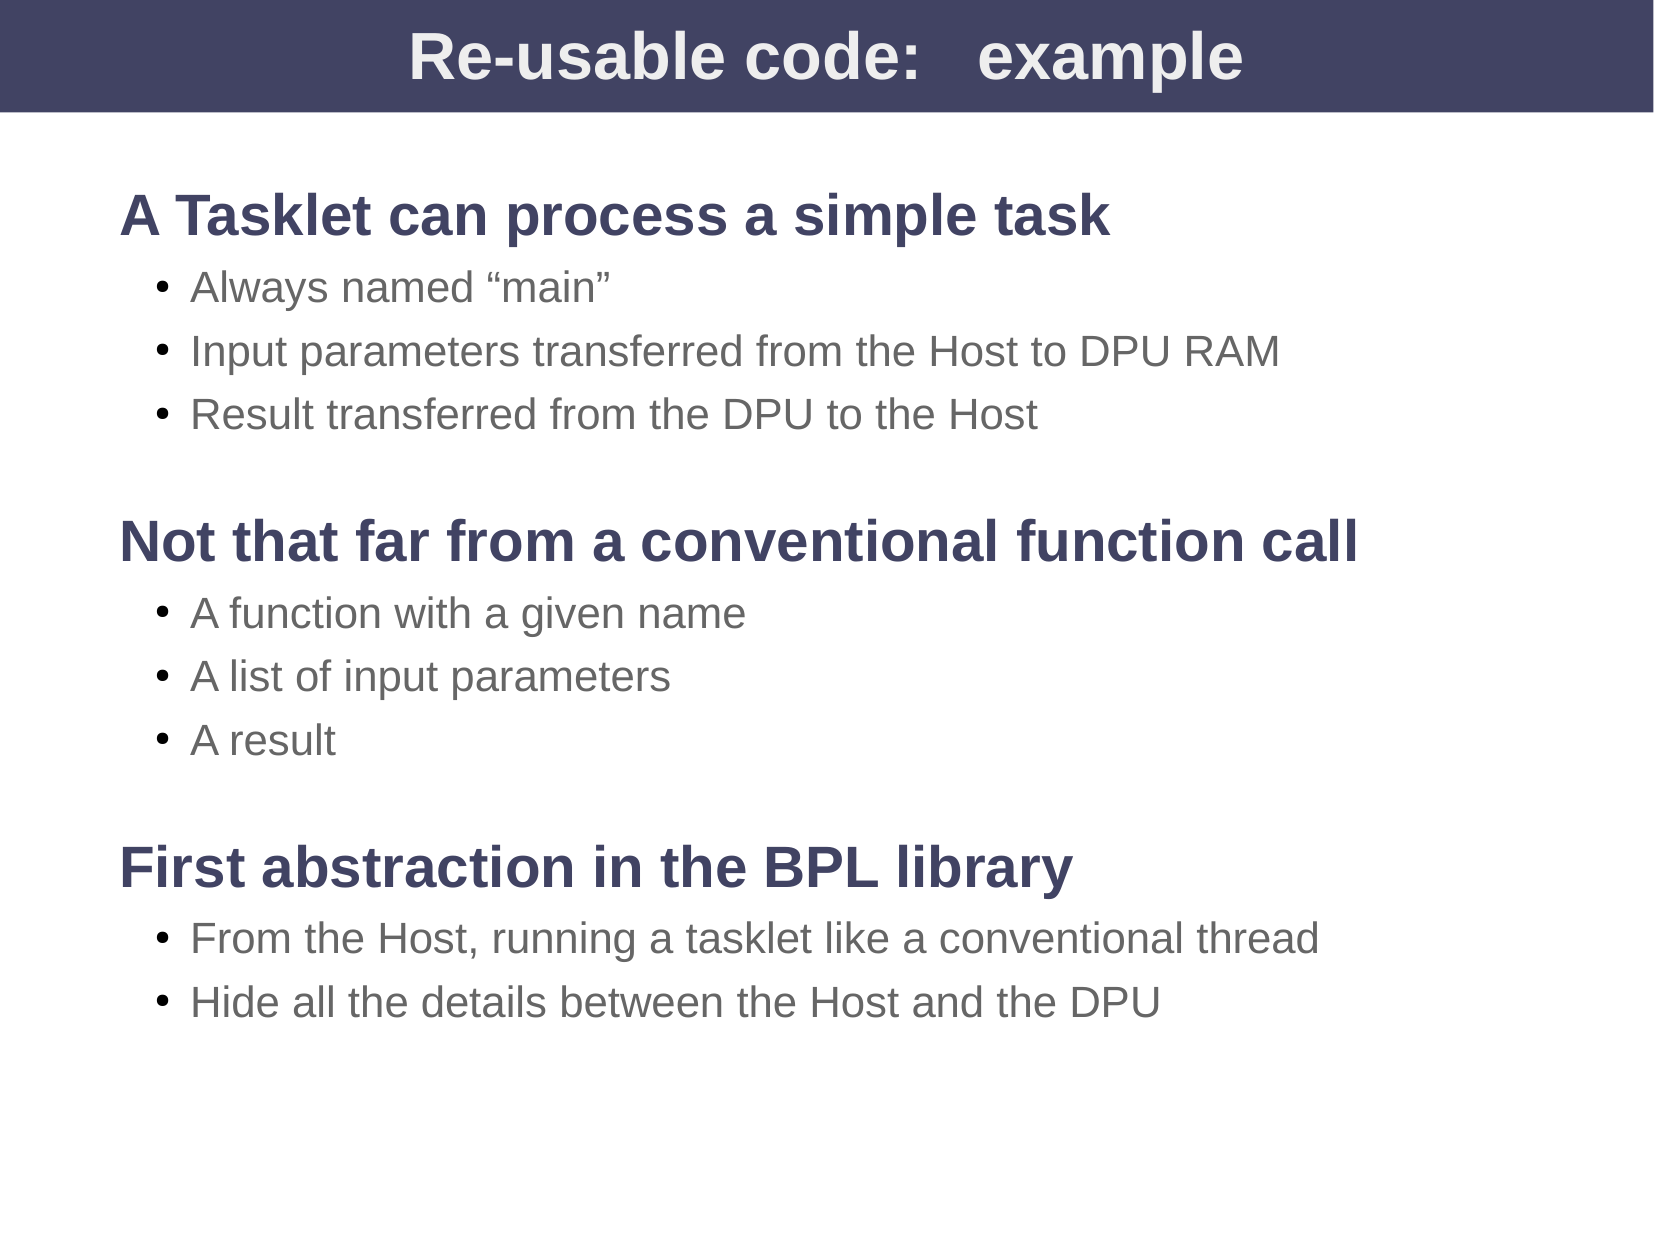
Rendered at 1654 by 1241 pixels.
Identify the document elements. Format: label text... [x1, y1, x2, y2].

text_box A Tasklet can process a simple task Always named “main” Input parameters transferred from the Host to DPU RAM Result transferred from the DPU to the Host Not that far from a conventional function call A function with a given name A list of input parameters A result First abstraction in the BPL library From the Host, running a tasklet like a conventional thread Hide all the details between the Host and the DPU [104, 175, 1508, 1163]
text_box Re-usable code: example [0, 0, 1654, 113]
